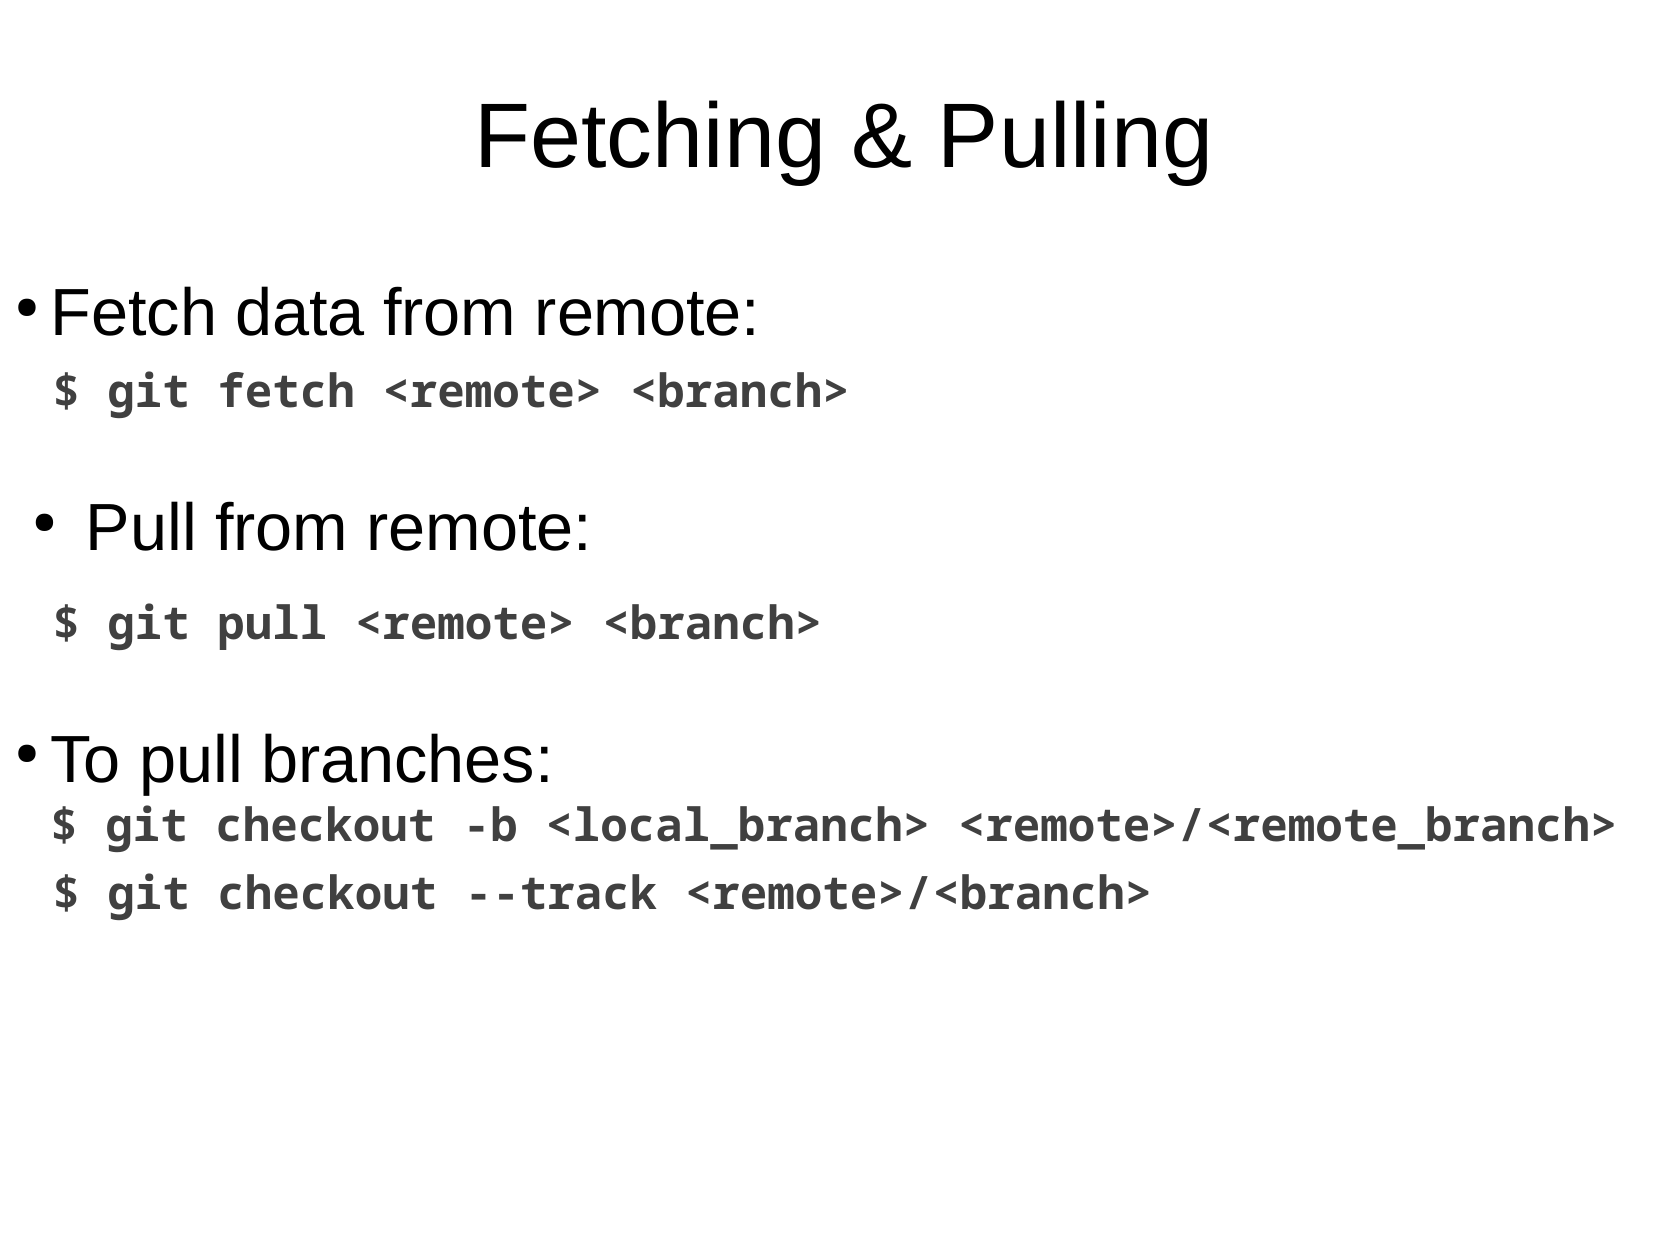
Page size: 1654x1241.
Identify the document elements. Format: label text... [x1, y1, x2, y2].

title Fetching & Pulling [0, 27, 1654, 206]
list Fetch data from remote: $ git fetch <remote> <branch> Pull from remote: $ git pull <remote> <branch> To pull branches: $ git checkout -b <local_branch> <remote>/<remote_branch> $ git checkout --track <remote>/<branch> [0, 206, 1654, 1117]
